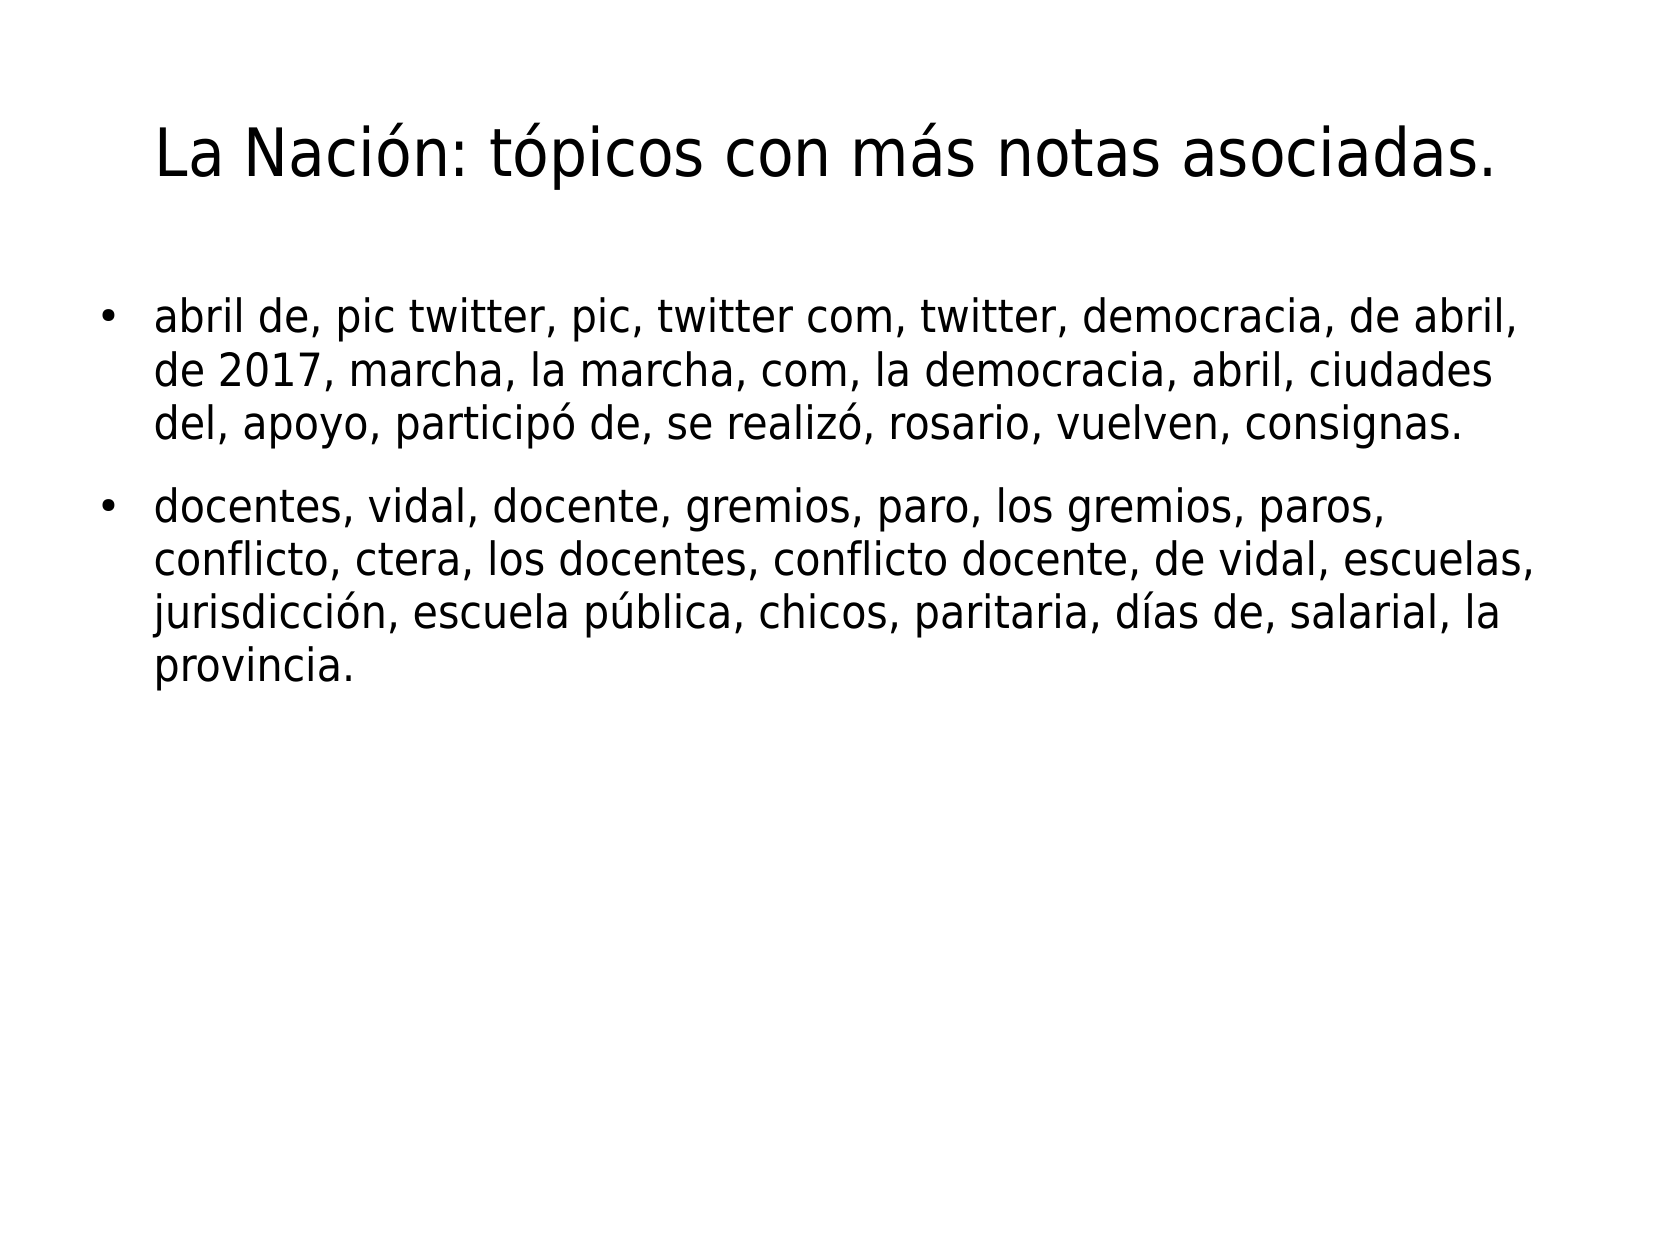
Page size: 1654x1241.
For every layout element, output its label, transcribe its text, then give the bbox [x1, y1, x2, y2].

list abril de, pic twitter, pic, twitter com, twitter, democracia, de abril, de 2017, marcha, la marcha, com, la democracia, abril, ciudades del, apoyo, participó de, se realizó, rosario, vuelven, consignas. docentes, vidal, docente, gremios, paro, los gremios, paros, conflicto, ctera, los docentes, conflicto docente, de vidal, escuelas, jurisdicción, escuela pública, chicos, paritaria, días de, salarial, la provincia. [82, 290, 1571, 1010]
title La Nación: tópicos con más notas asociadas. [82, 49, 1571, 257]
